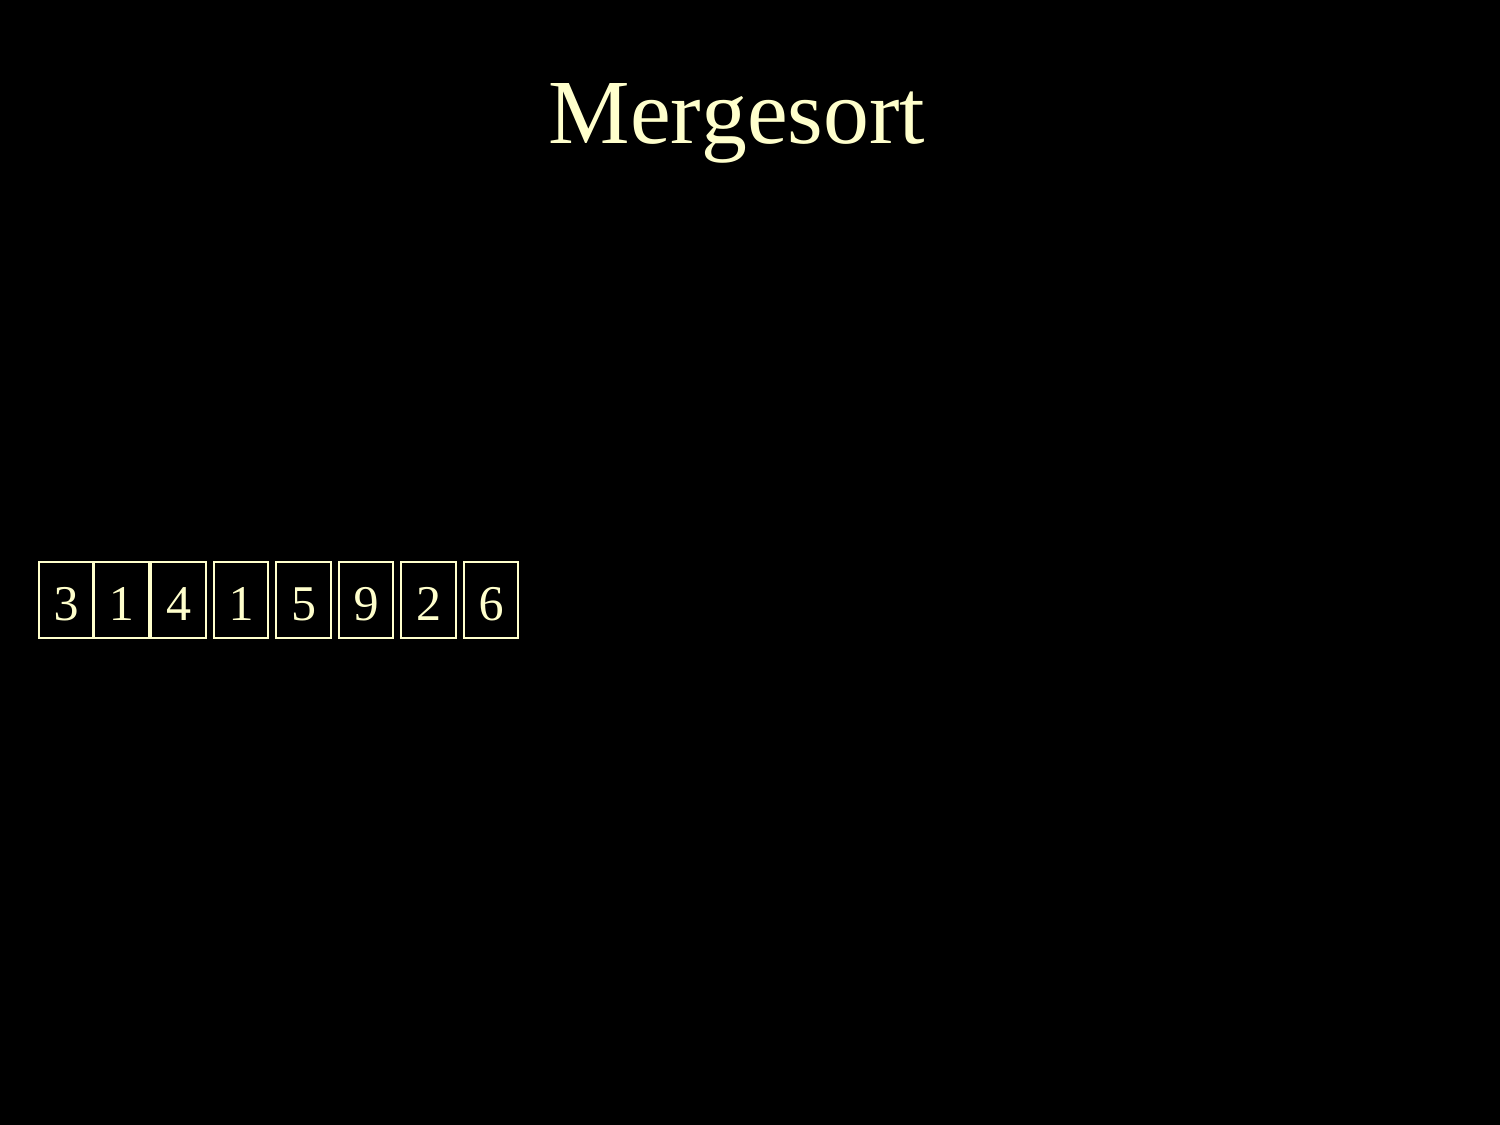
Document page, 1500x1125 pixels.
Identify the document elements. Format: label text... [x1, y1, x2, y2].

text_box 3 [38, 562, 93, 638]
title Mergesort [8, 50, 1467, 176]
text_box 1 [93, 562, 149, 638]
text_box 6 [463, 562, 519, 638]
text_box 1 [213, 562, 269, 638]
text_box 4 [151, 562, 206, 638]
text_box 5 [276, 562, 331, 638]
text_box 2 [401, 562, 456, 638]
text_box 9 [338, 562, 394, 638]
